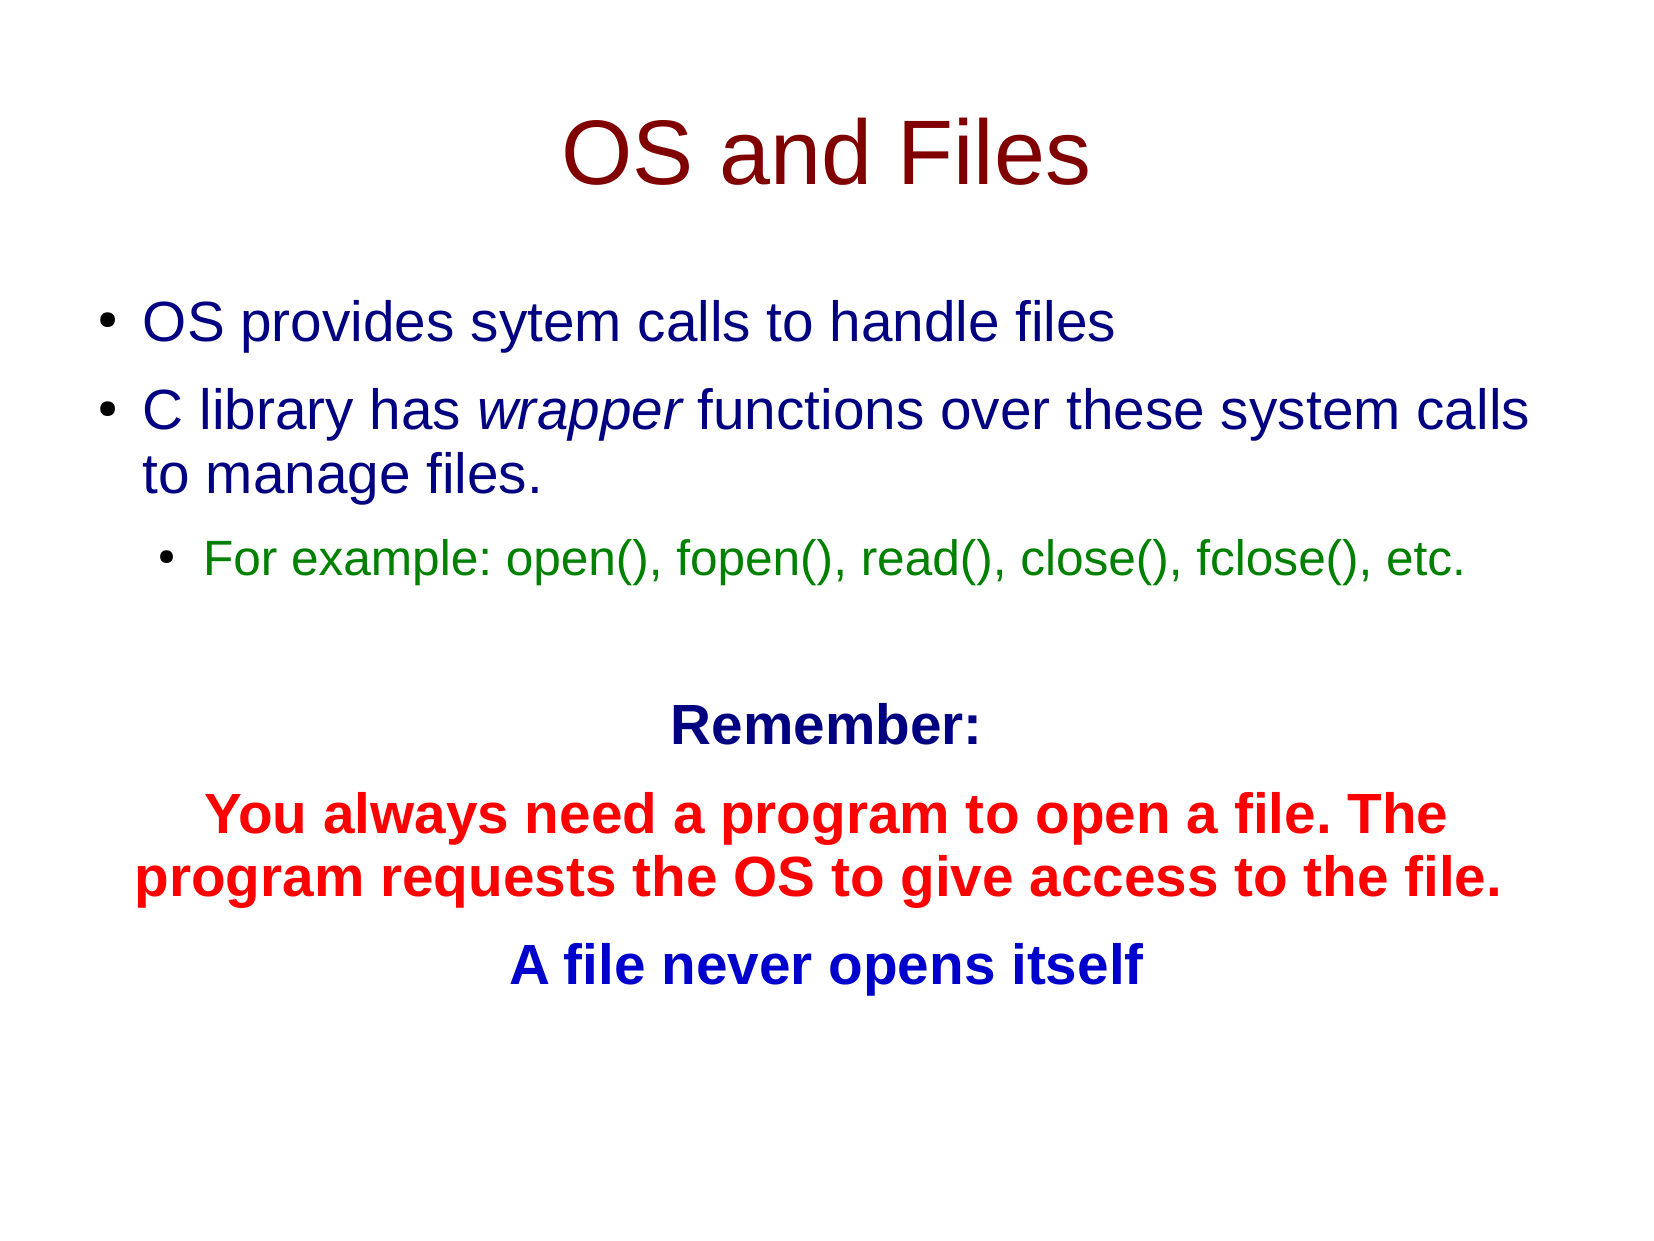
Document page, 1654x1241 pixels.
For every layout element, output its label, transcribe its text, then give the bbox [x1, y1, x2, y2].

title OS and Files [82, 49, 1571, 257]
list OS provides sytem calls to handle files C library has wrapper functions over these system calls to manage files. For example: open(), fopen(), read(), close(), fclose(), etc. Remember: You always need a program to open a file. The program requests the OS to give access to the file. A file never opens itself [82, 290, 1571, 1010]
